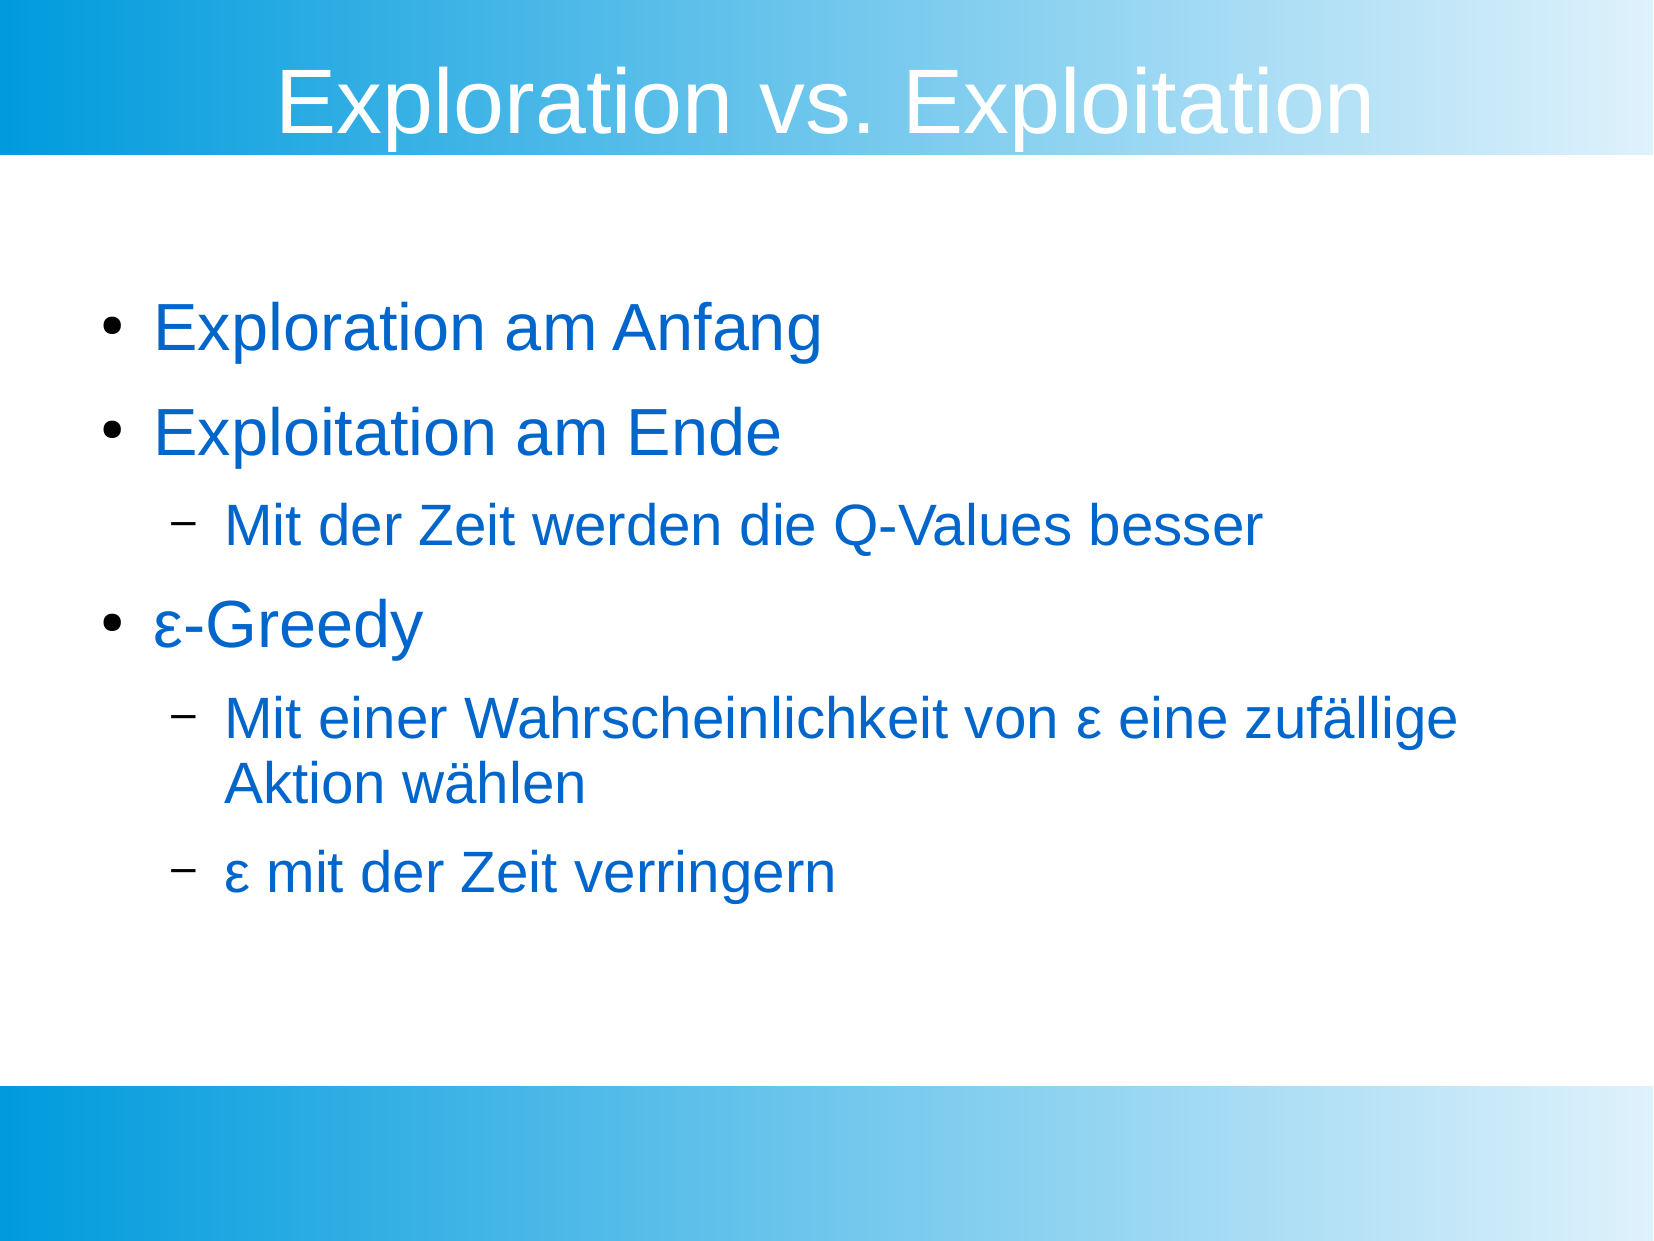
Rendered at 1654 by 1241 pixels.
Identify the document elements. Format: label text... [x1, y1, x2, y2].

list Exploration am Anfang Exploitation am Ende Mit der Zeit werden die Q-Values besser ε-Greedy Mit einer Wahrscheinlichkeit von ε eine zufällige Aktion wählen ε mit der Zeit verringern [82, 290, 1571, 1010]
title Exploration vs. Exploitation [82, 49, 1571, 155]
